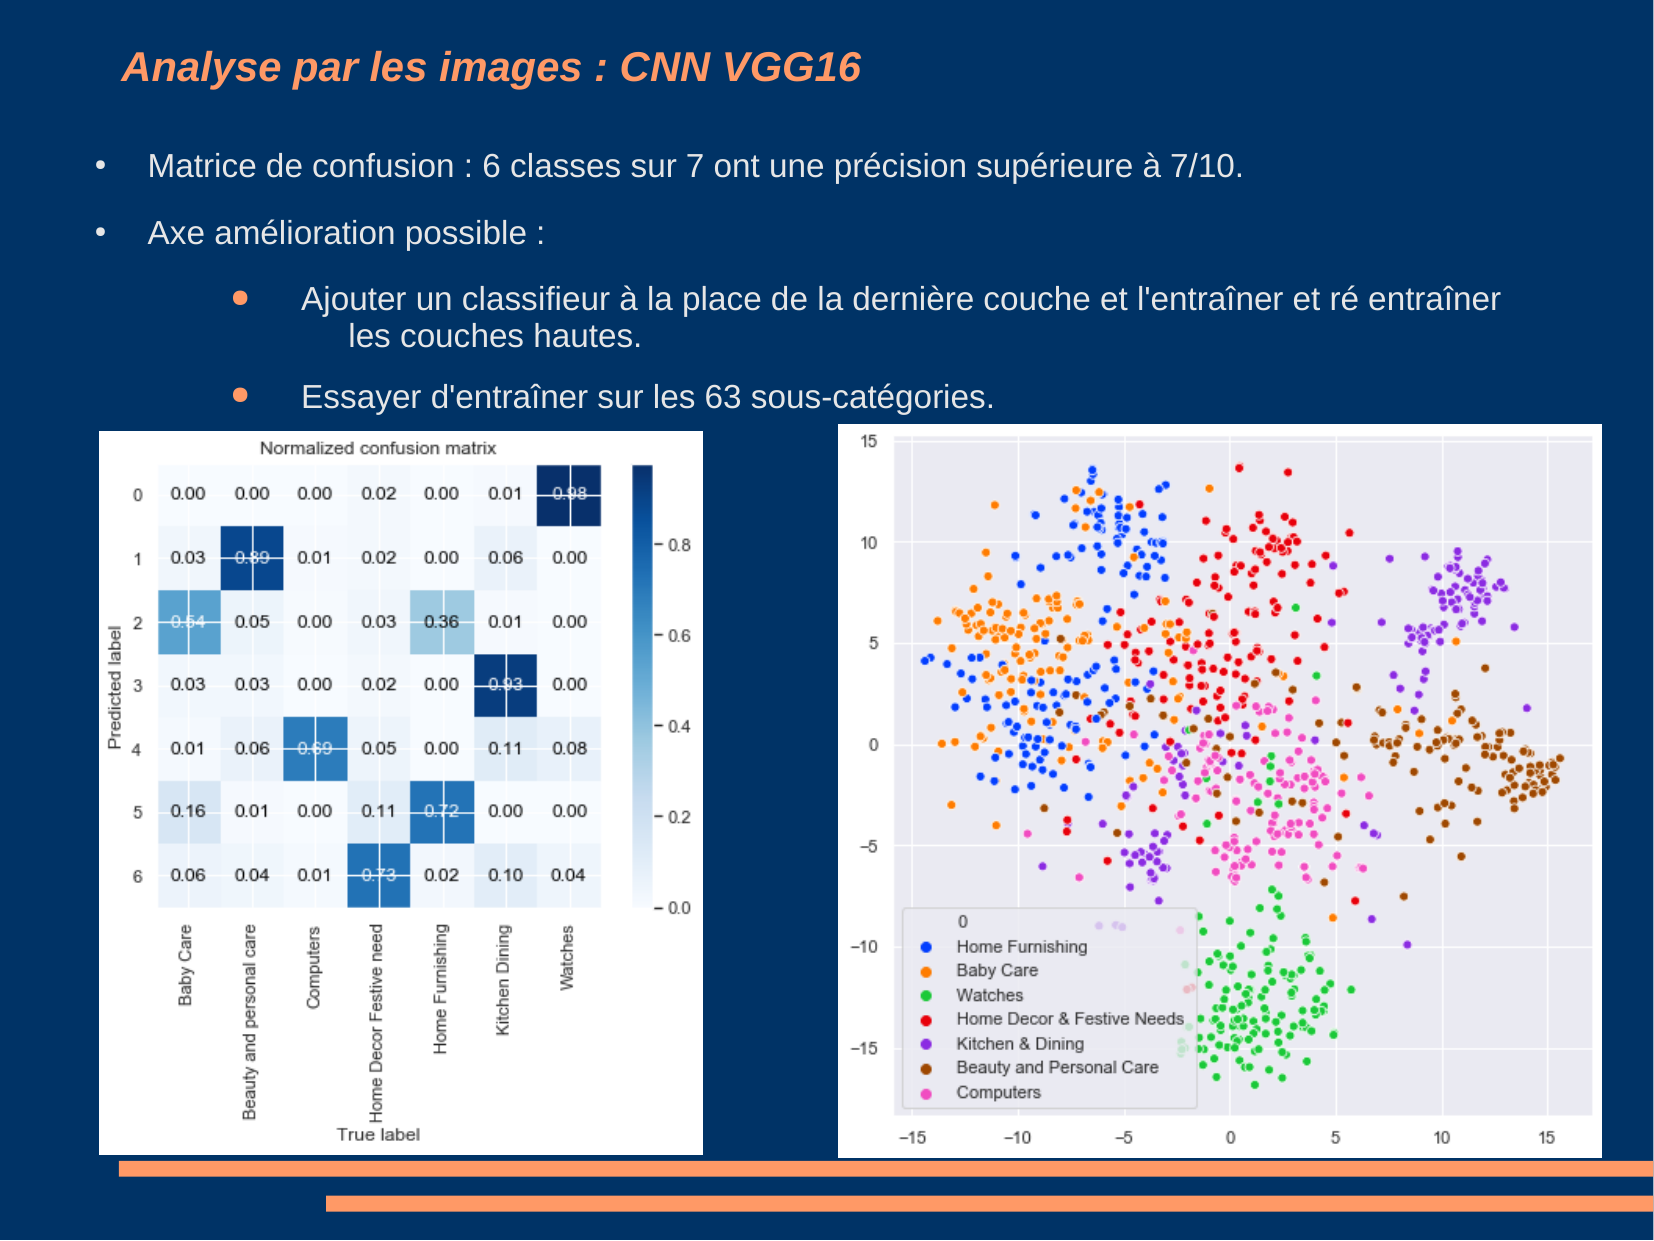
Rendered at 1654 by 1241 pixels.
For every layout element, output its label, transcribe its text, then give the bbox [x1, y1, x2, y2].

list Matrice de confusion : 6 classes sur 7 ont une précision supérieure à 7/10. Axe amélioration possible : Ajouter un classifieur à la place de la dernière couche et l'entraîner et ré entraîner les couches hautes. Essayer d'entraîner sur les 63 sous-catégories. [76, 147, 1516, 417]
picture [838, 424, 1602, 1158]
title Analyse par les images : CNN VGG16 [121, 0, 1534, 142]
picture [99, 431, 703, 1155]
